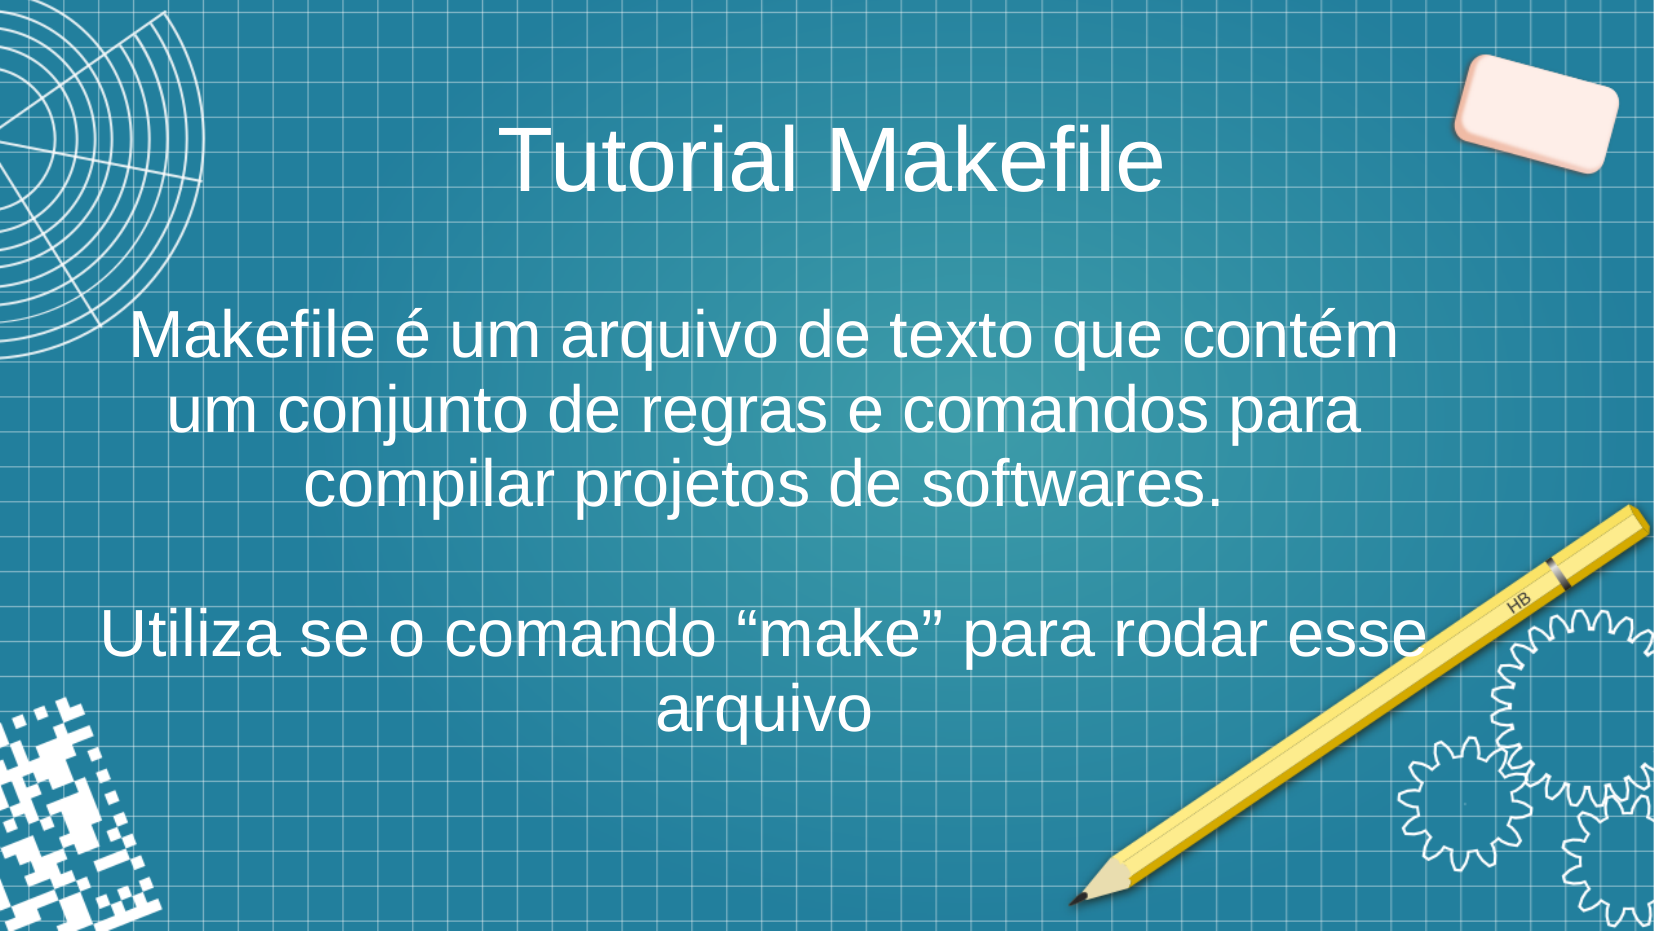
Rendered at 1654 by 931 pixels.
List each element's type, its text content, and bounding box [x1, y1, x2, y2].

picture [0, 0, 1654, 931]
title Tutorial Makefile [88, 53, 1577, 266]
subtitle Makefile é um arquivo de texto que contém um conjunto de regras e comandos para compilar projetos de softwares. Utiliza se o comando “make” para rodar esse arquivo [82, 295, 1447, 748]
